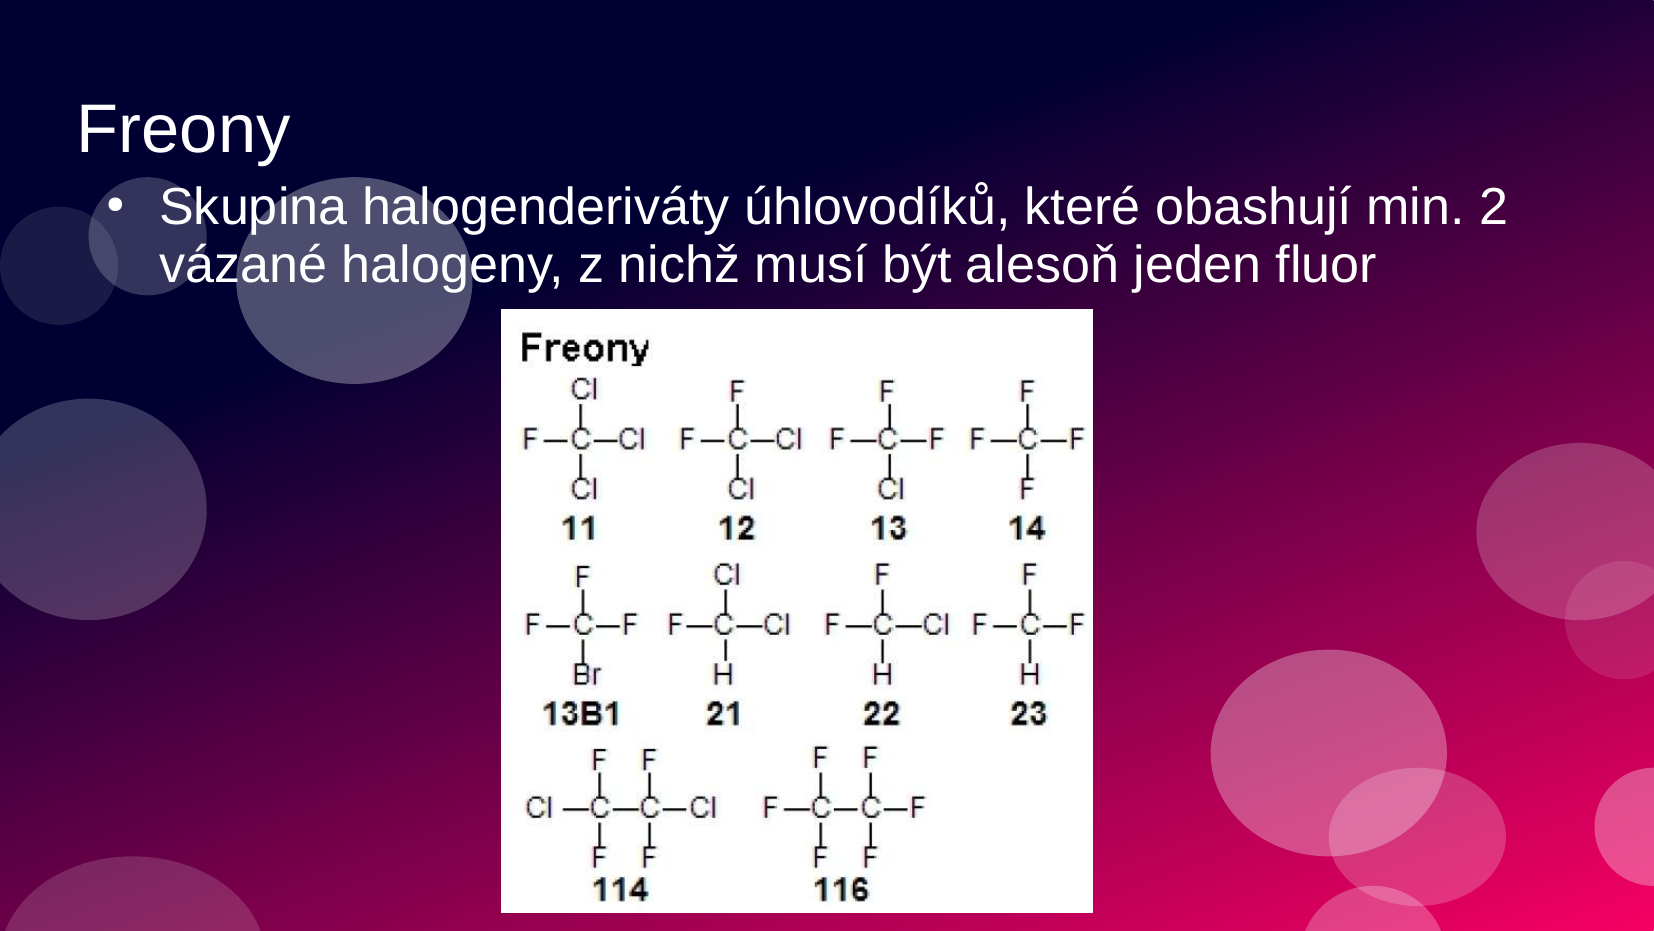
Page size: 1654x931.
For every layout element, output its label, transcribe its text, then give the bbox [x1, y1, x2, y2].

title Freony [76, 51, 1565, 207]
list Skupina halogenderiváty úhlovodíků, které obashují min. 2 vázané halogeny, z nichž musí být alesoň jeden fluor [88, 177, 1565, 768]
picture [501, 309, 1093, 913]
